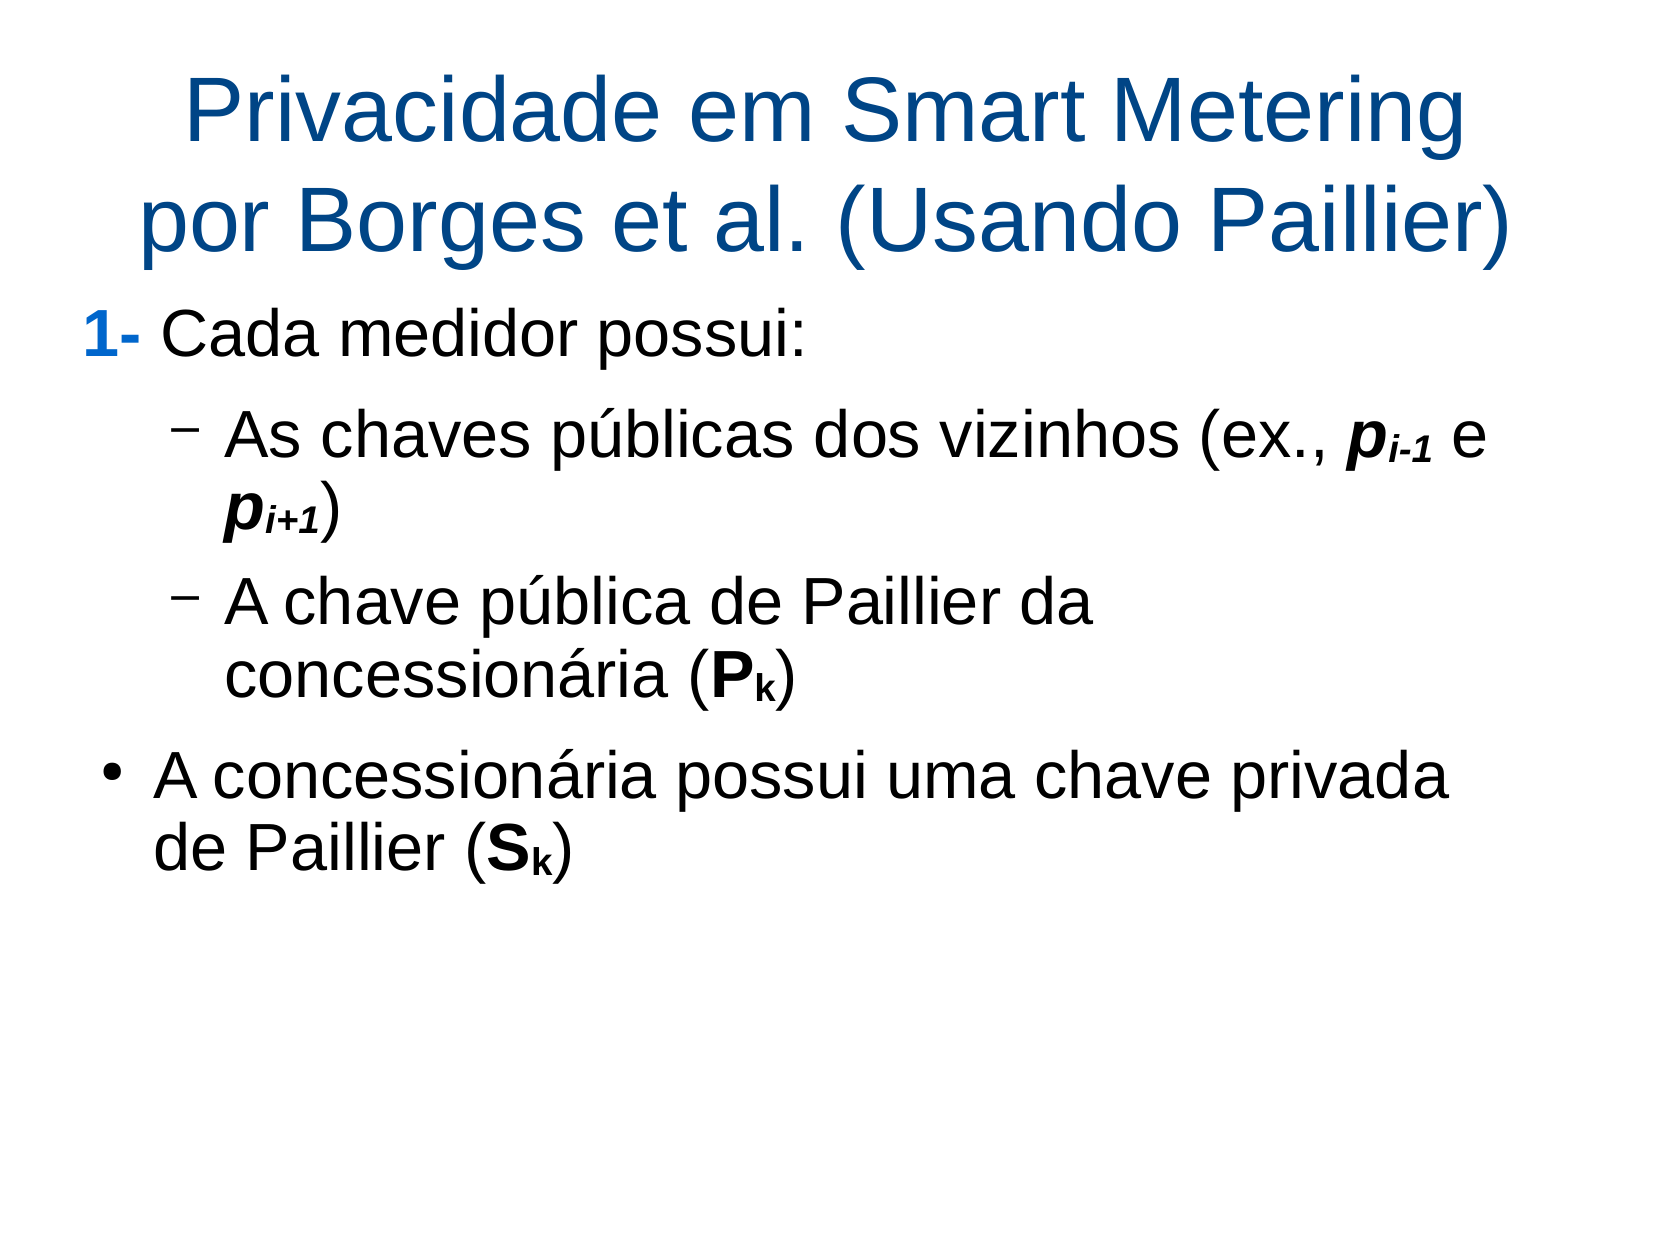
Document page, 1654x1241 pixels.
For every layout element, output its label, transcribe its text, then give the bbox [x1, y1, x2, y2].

list 1- Cada medidor possui: As chaves públicas dos vizinhos (ex., pi-1 e pi+1) A chave pública de Paillier da concessionária (Pk) A concessionária possui uma chave privada de Paillier (Sk) [82, 290, 1538, 1126]
title Privacidade em Smart Metering por Borges et al. (Usando Paillier) [82, 49, 1571, 257]
